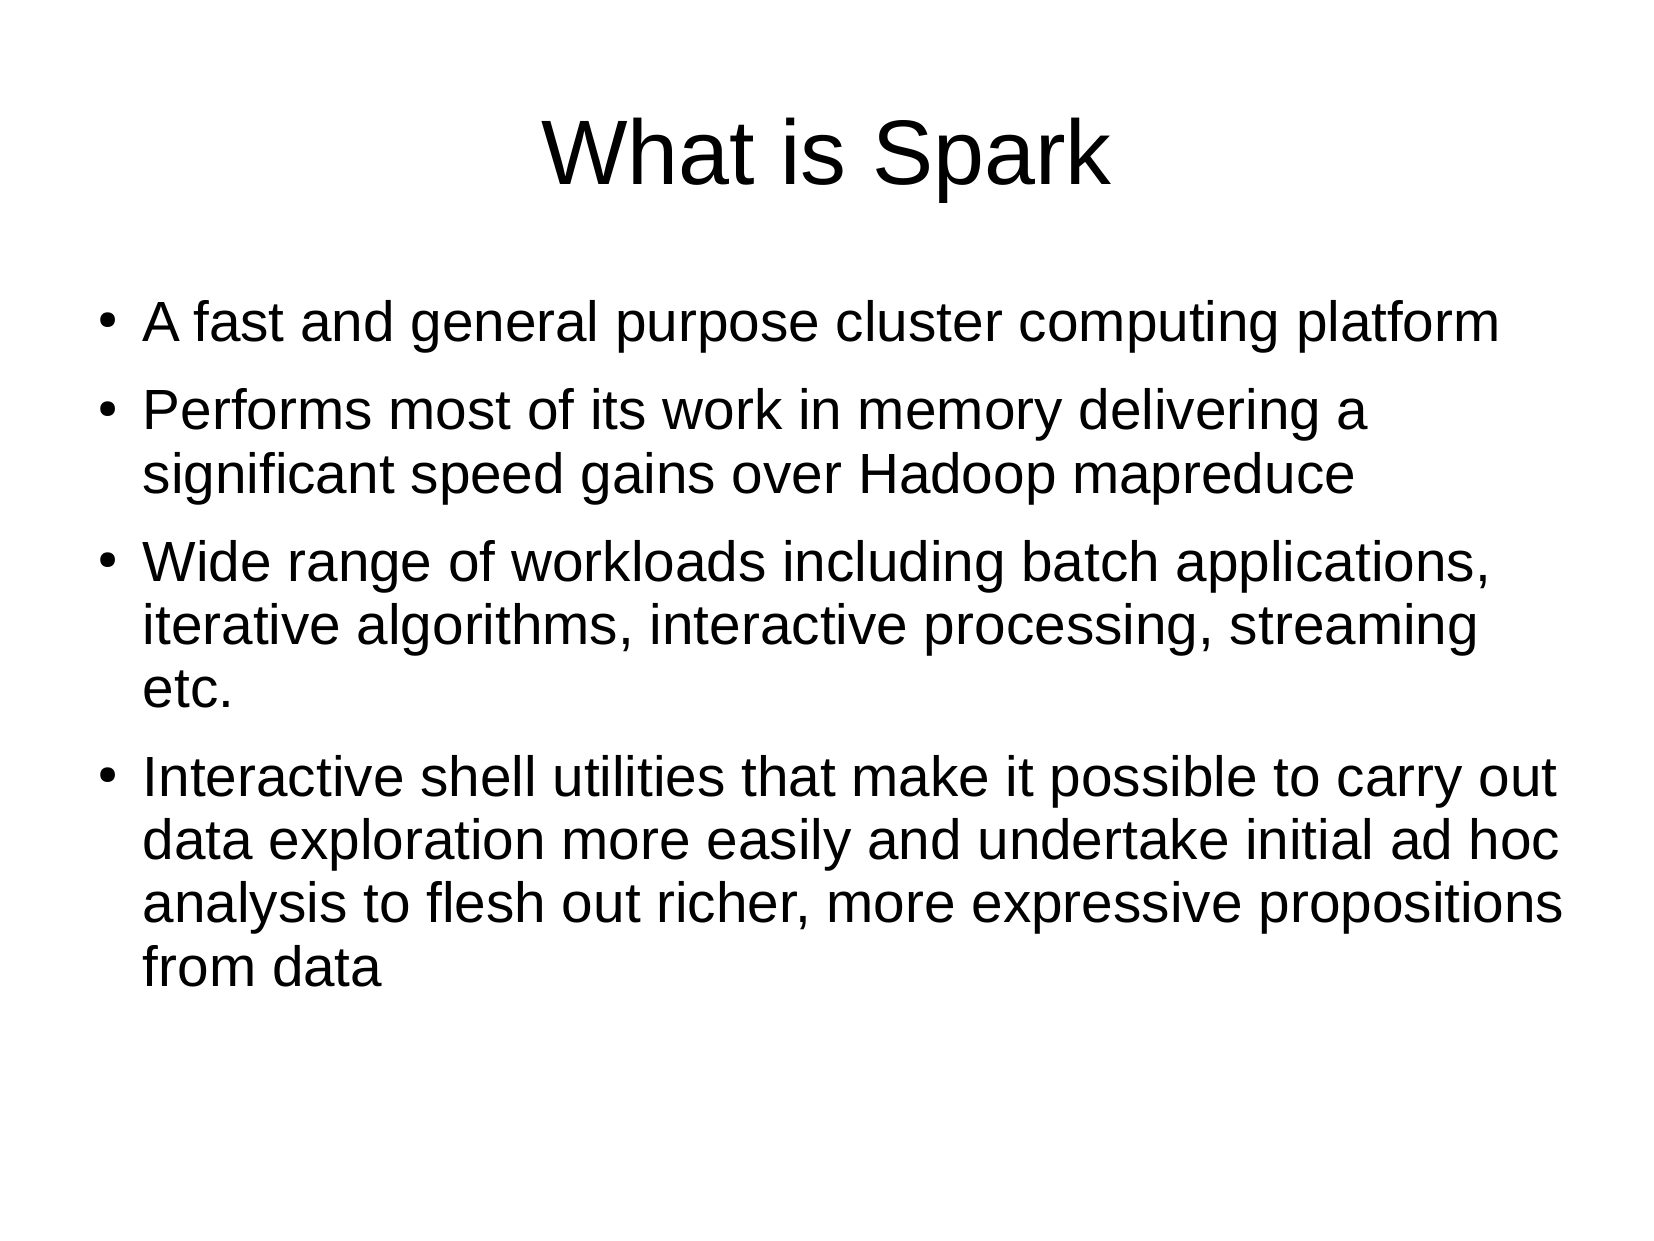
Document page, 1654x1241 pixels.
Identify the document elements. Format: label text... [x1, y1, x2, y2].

title What is Spark [82, 49, 1571, 257]
list A fast and general purpose cluster computing platform Performs most of its work in memory delivering a significant speed gains over Hadoop mapreduce Wide range of workloads including batch applications, iterative algorithms, interactive processing, streaming etc. Interactive shell utilities that make it possible to carry out data exploration more easily and undertake initial ad hoc analysis to flesh out richer, more expressive propositions from data [82, 290, 1571, 1010]
